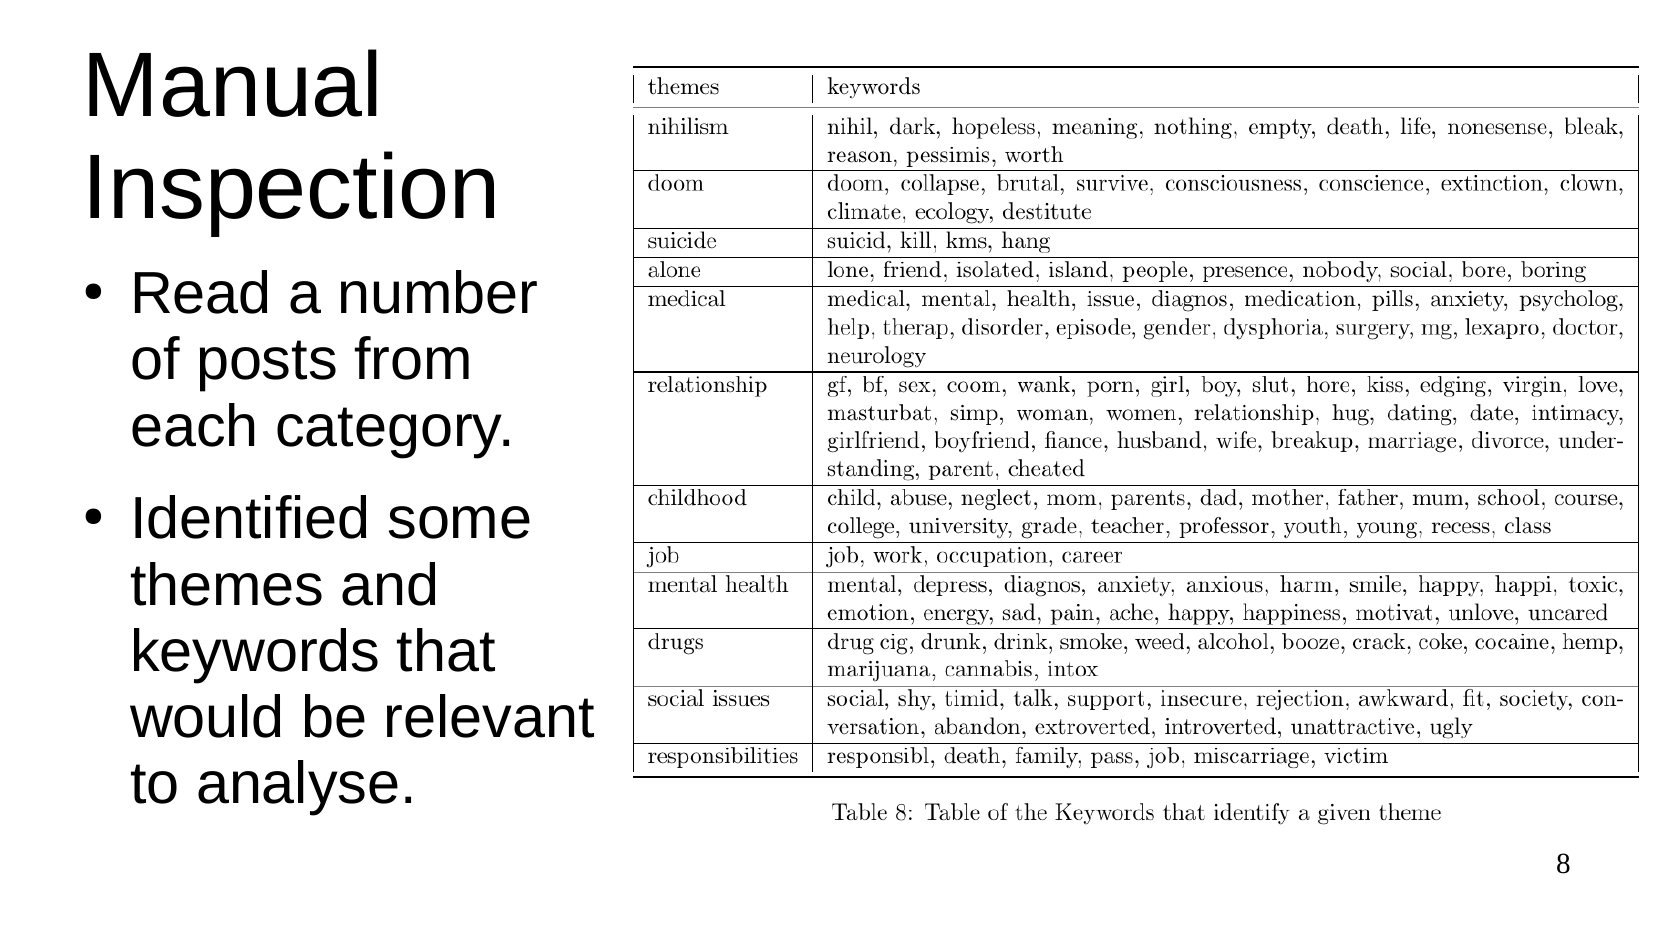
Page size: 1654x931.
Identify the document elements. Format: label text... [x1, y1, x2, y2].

picture [626, 56, 1648, 831]
list Read a number of posts from each category. Identified some themes and keywords that would be relevant to analyse. [67, 259, 604, 866]
title Manual Inspection [82, 33, 607, 239]
